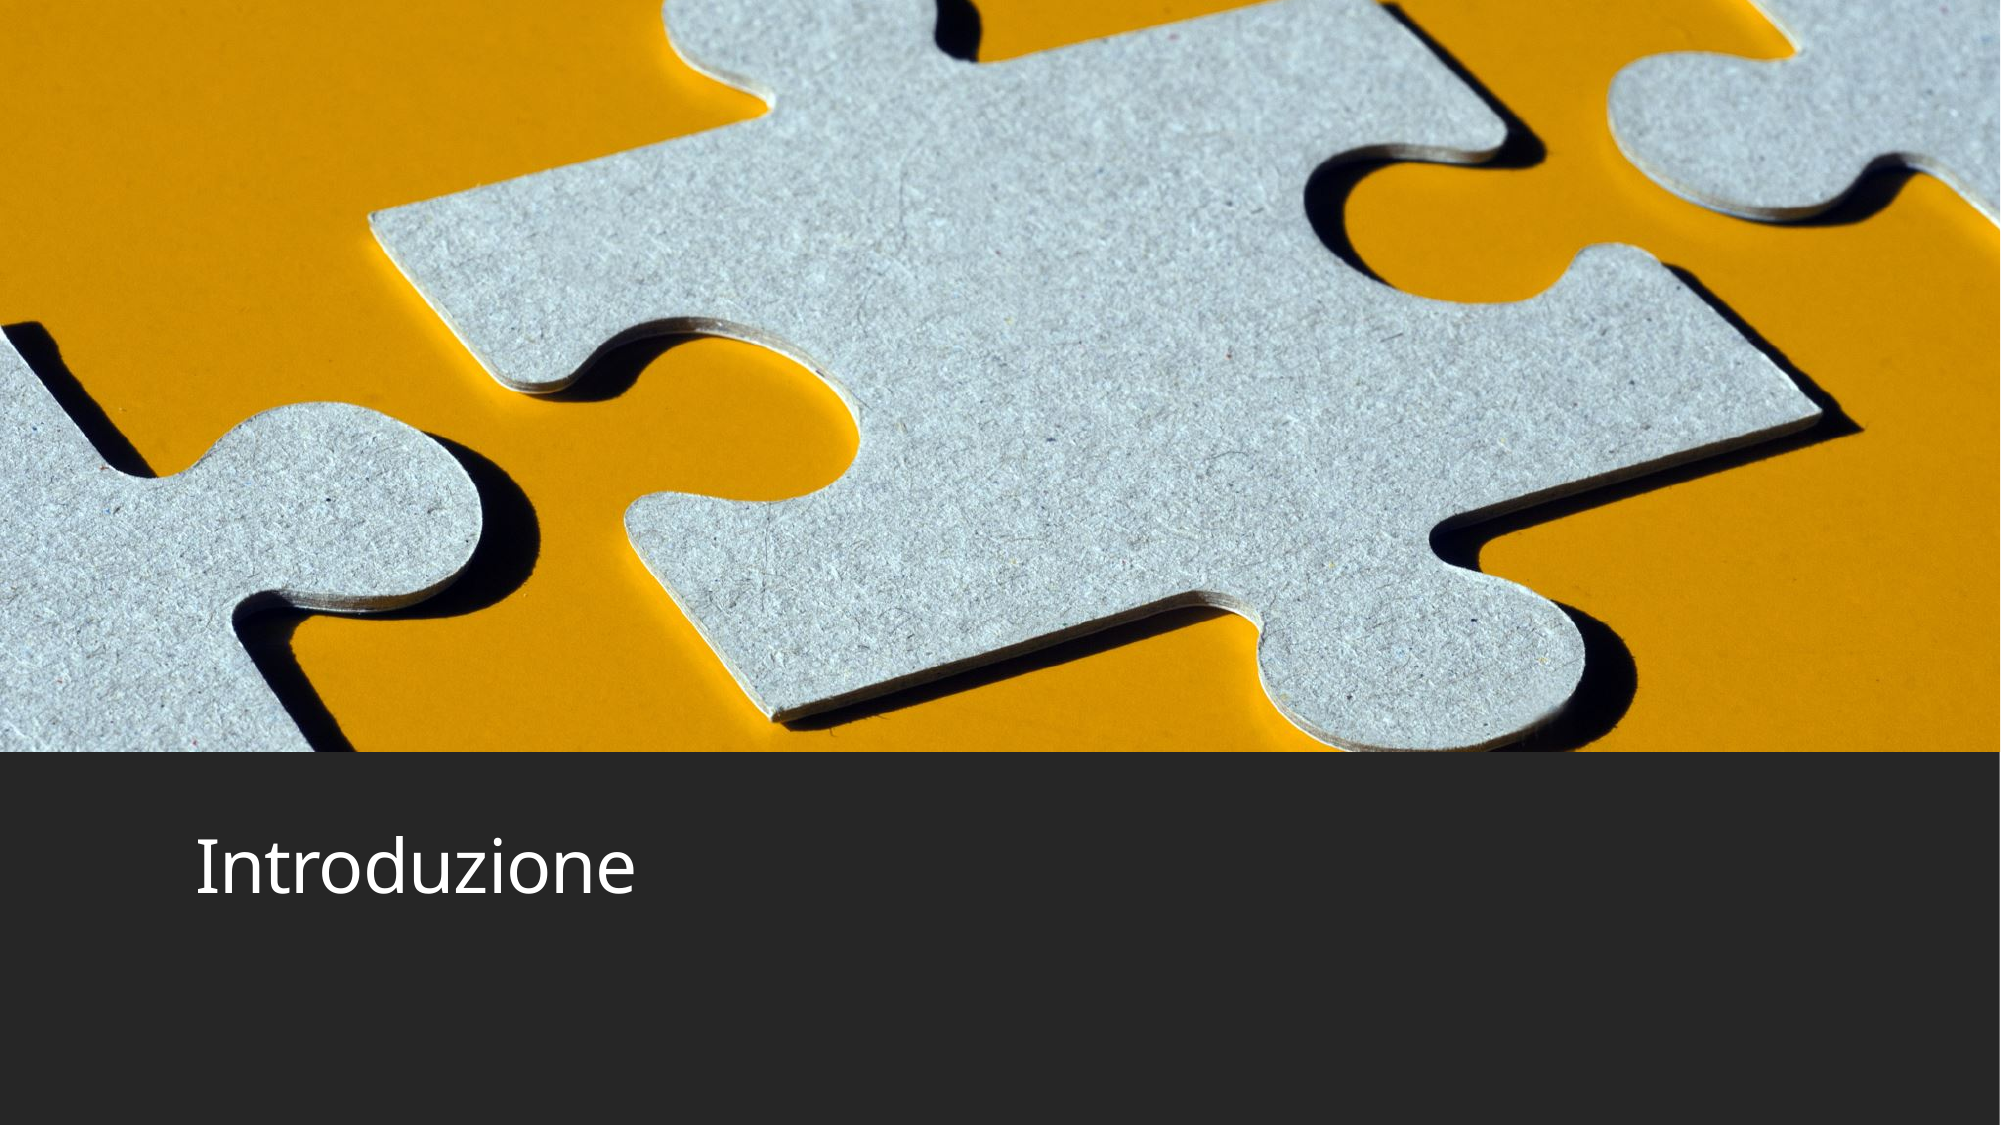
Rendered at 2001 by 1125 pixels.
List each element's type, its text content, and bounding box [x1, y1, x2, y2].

picture [0, 0, 2000, 752]
title Introduzione [180, 787, 1840, 910]
